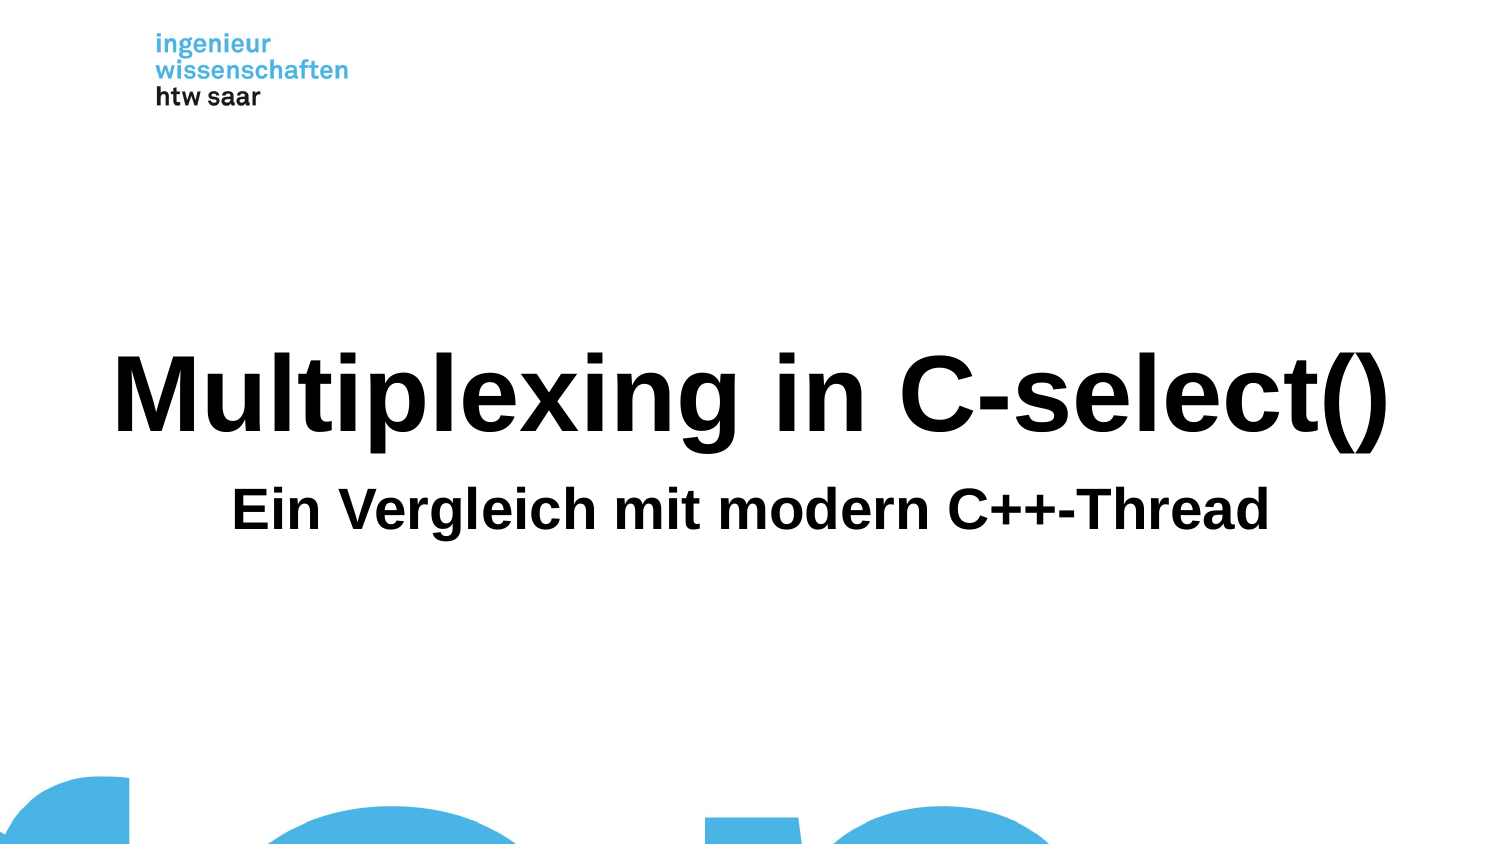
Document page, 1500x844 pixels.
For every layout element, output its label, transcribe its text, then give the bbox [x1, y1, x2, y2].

title Multiplexing in C-select() [51, 122, 1449, 459]
subtitle Ein Vergleich mit modern C++-Thread [51, 464, 1449, 595]
picture [0, 0, 1125, 844]
